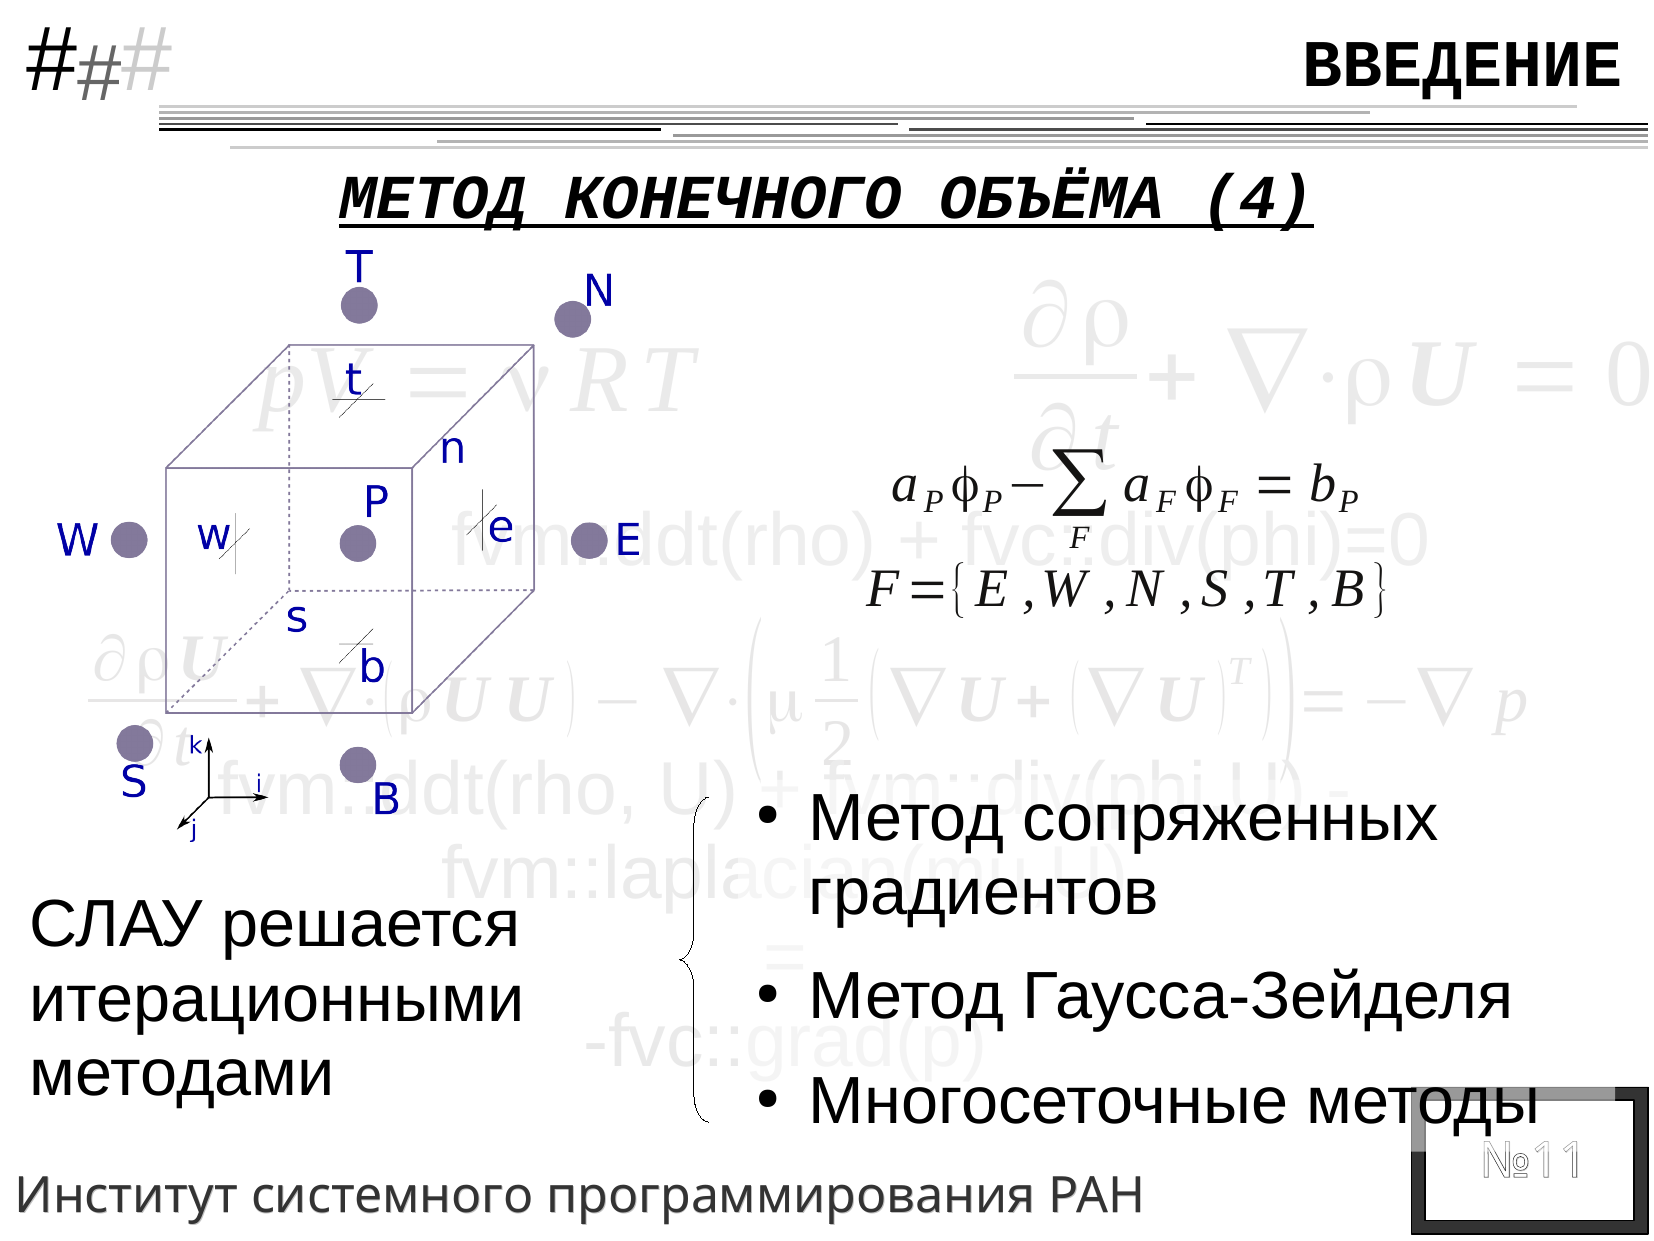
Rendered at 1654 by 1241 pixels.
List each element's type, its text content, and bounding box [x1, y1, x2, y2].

title МЕТОД КОНЕЧНОГО ОБЪЁМА (4) [0, 147, 1654, 257]
text_box СЛАУ решается итерационными методами [29, 885, 621, 1111]
text_box Метод сопряженных градиентов Метод Гаусса-Зейделя Многосеточные методы [738, 779, 1616, 1152]
picture [57, 250, 639, 842]
chart [856, 445, 1399, 621]
